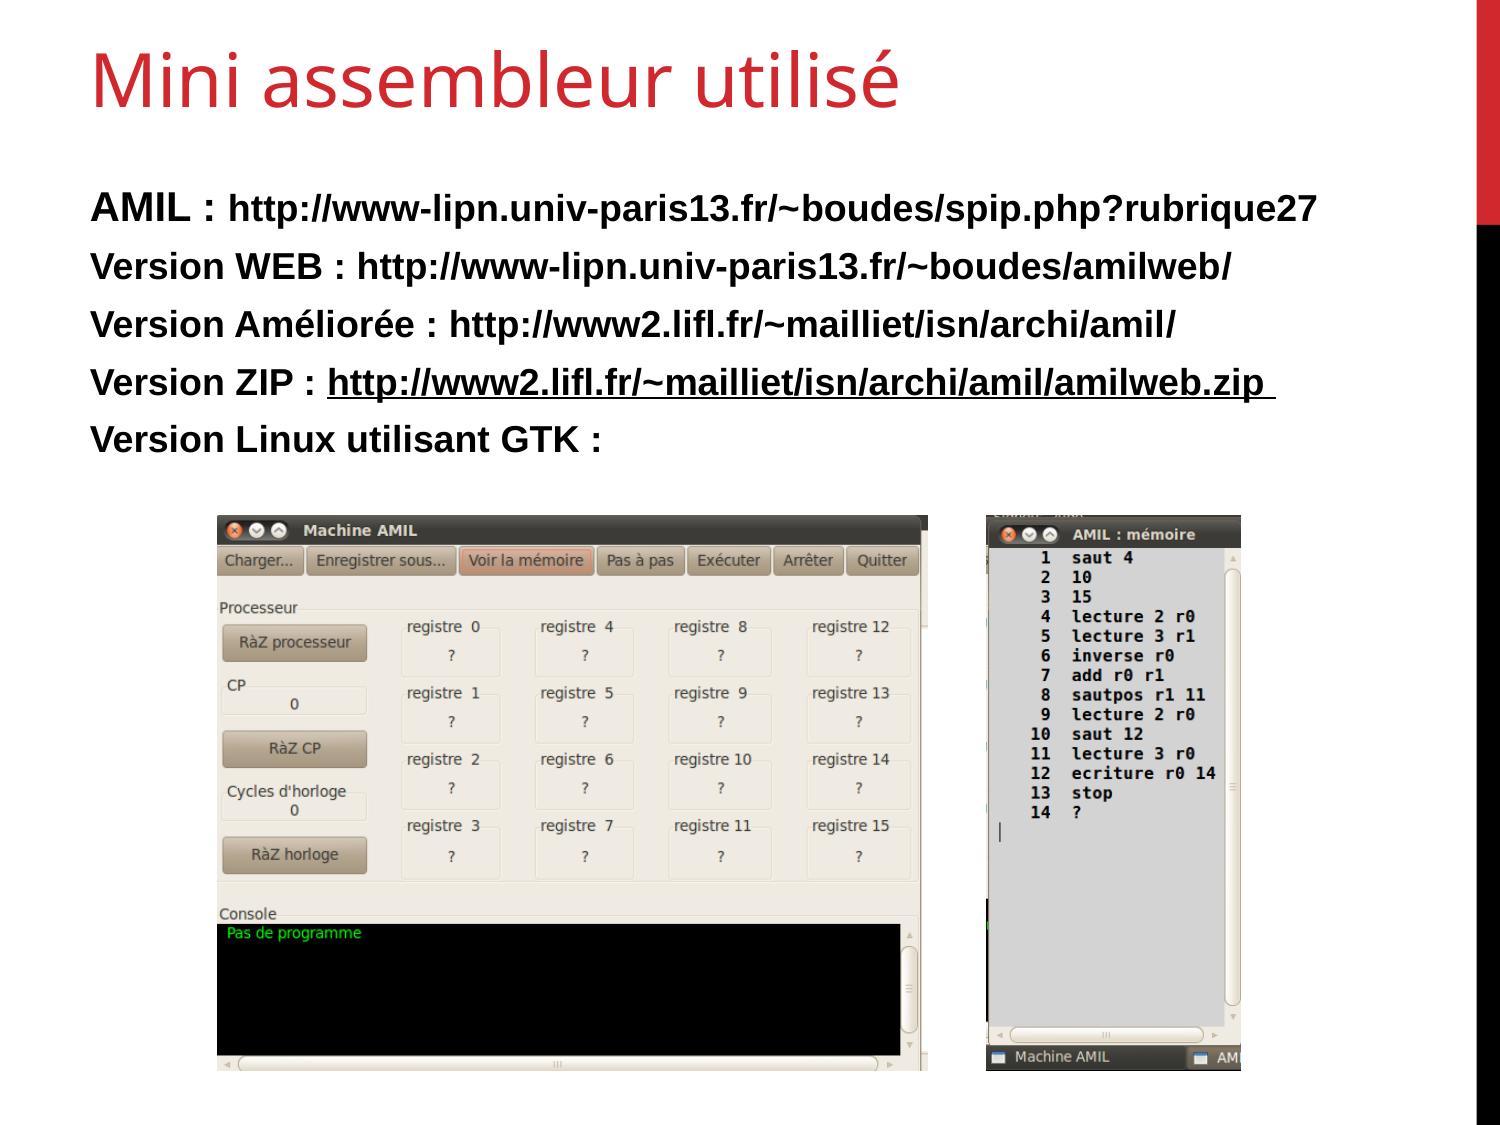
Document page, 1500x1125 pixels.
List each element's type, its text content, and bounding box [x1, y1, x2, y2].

picture [217, 515, 928, 1071]
picture [986, 515, 1241, 1071]
title Mini assembleur utilisé [75, 25, 1376, 138]
list AMIL : http://www-lipn.univ-paris13.fr/~boudes/spip.php?rubrique27 Version WEB : http://www-lipn.univ-paris13.fr/~boudes/amilweb/ Version Améliorée : http://www2.lifl.fr/~mailliet/isn/archi/amil/ Version ZIP : http://www2.lifl.fr/~mailliet/isn/archi/amil/amilweb.zip Version Linux utilisant GTK : [75, 172, 1424, 1005]
